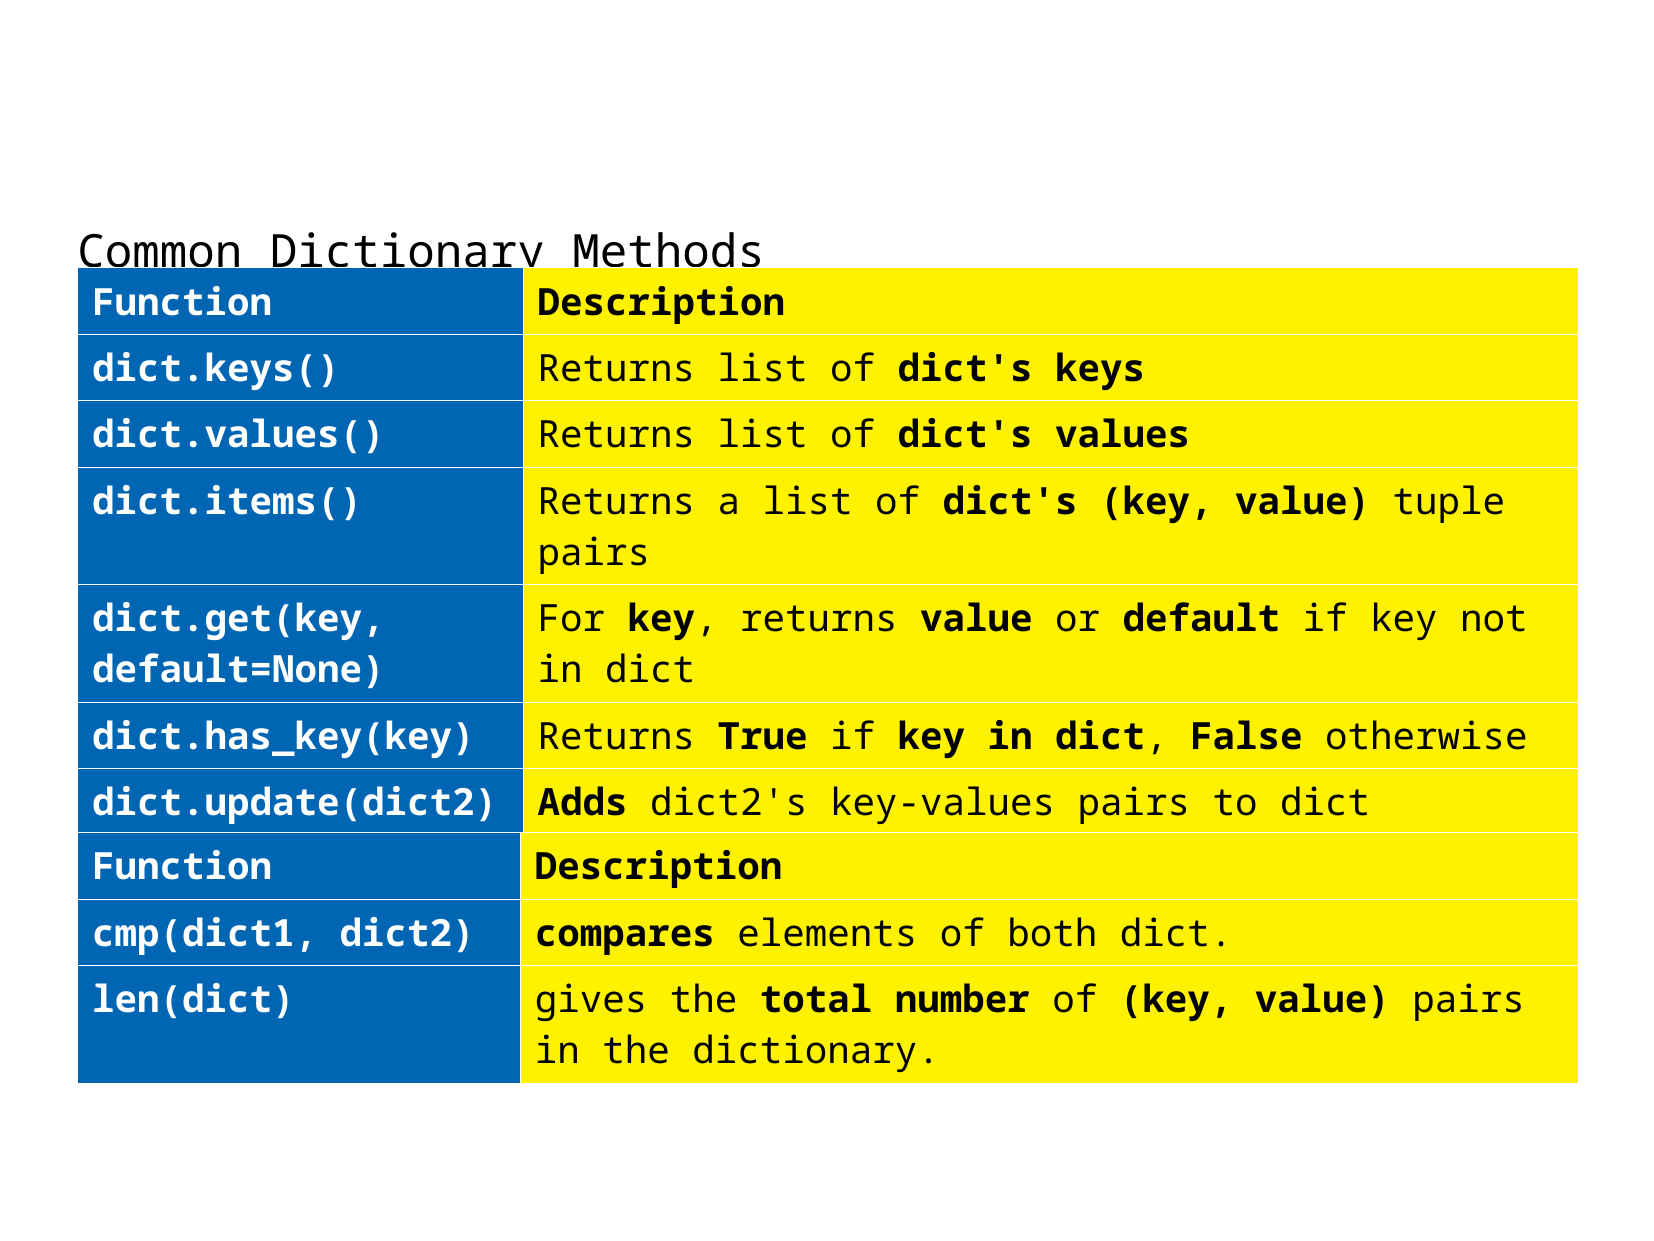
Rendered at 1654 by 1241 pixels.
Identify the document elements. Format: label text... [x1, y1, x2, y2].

table_cell Returns True if key in dict, False otherwise [524, 703, 1578, 768]
table_cell dict.has_key(key) [78, 703, 523, 768]
table_cell Returns a list of dict's (key, value) tuple pairs [524, 468, 1578, 584]
table_cell Returns list of dict's values [524, 401, 1578, 467]
table_header Description [524, 268, 1578, 334]
table_cell dict.update(dict2) [78, 769, 523, 832]
table_header Function [78, 268, 523, 334]
table_cell dict.get(key, default=None) [78, 585, 523, 702]
table_header Function [78, 833, 520, 899]
table_cell cmp(dict1, dict2) [78, 900, 520, 965]
table_cell dict.values() [78, 401, 523, 467]
table_cell Adds dict2's key-values pairs to dict [524, 769, 1578, 832]
table_cell dict.keys() [78, 335, 523, 400]
table_cell compares elements of both dict. [521, 900, 1578, 965]
table_cell Returns list of dict's keys [524, 335, 1578, 400]
table_cell For key, returns value or default if key not in dict [524, 585, 1578, 702]
table_header Description [521, 833, 1578, 899]
text_box Common Dictionary Methods Common Dictionary Functions [62, 210, 1591, 840]
table_cell gives the total number of (key, value) pairs in the dictionary. [521, 966, 1578, 1083]
table_cell len(dict) [78, 966, 520, 1083]
table_cell dict.items() [78, 468, 523, 584]
